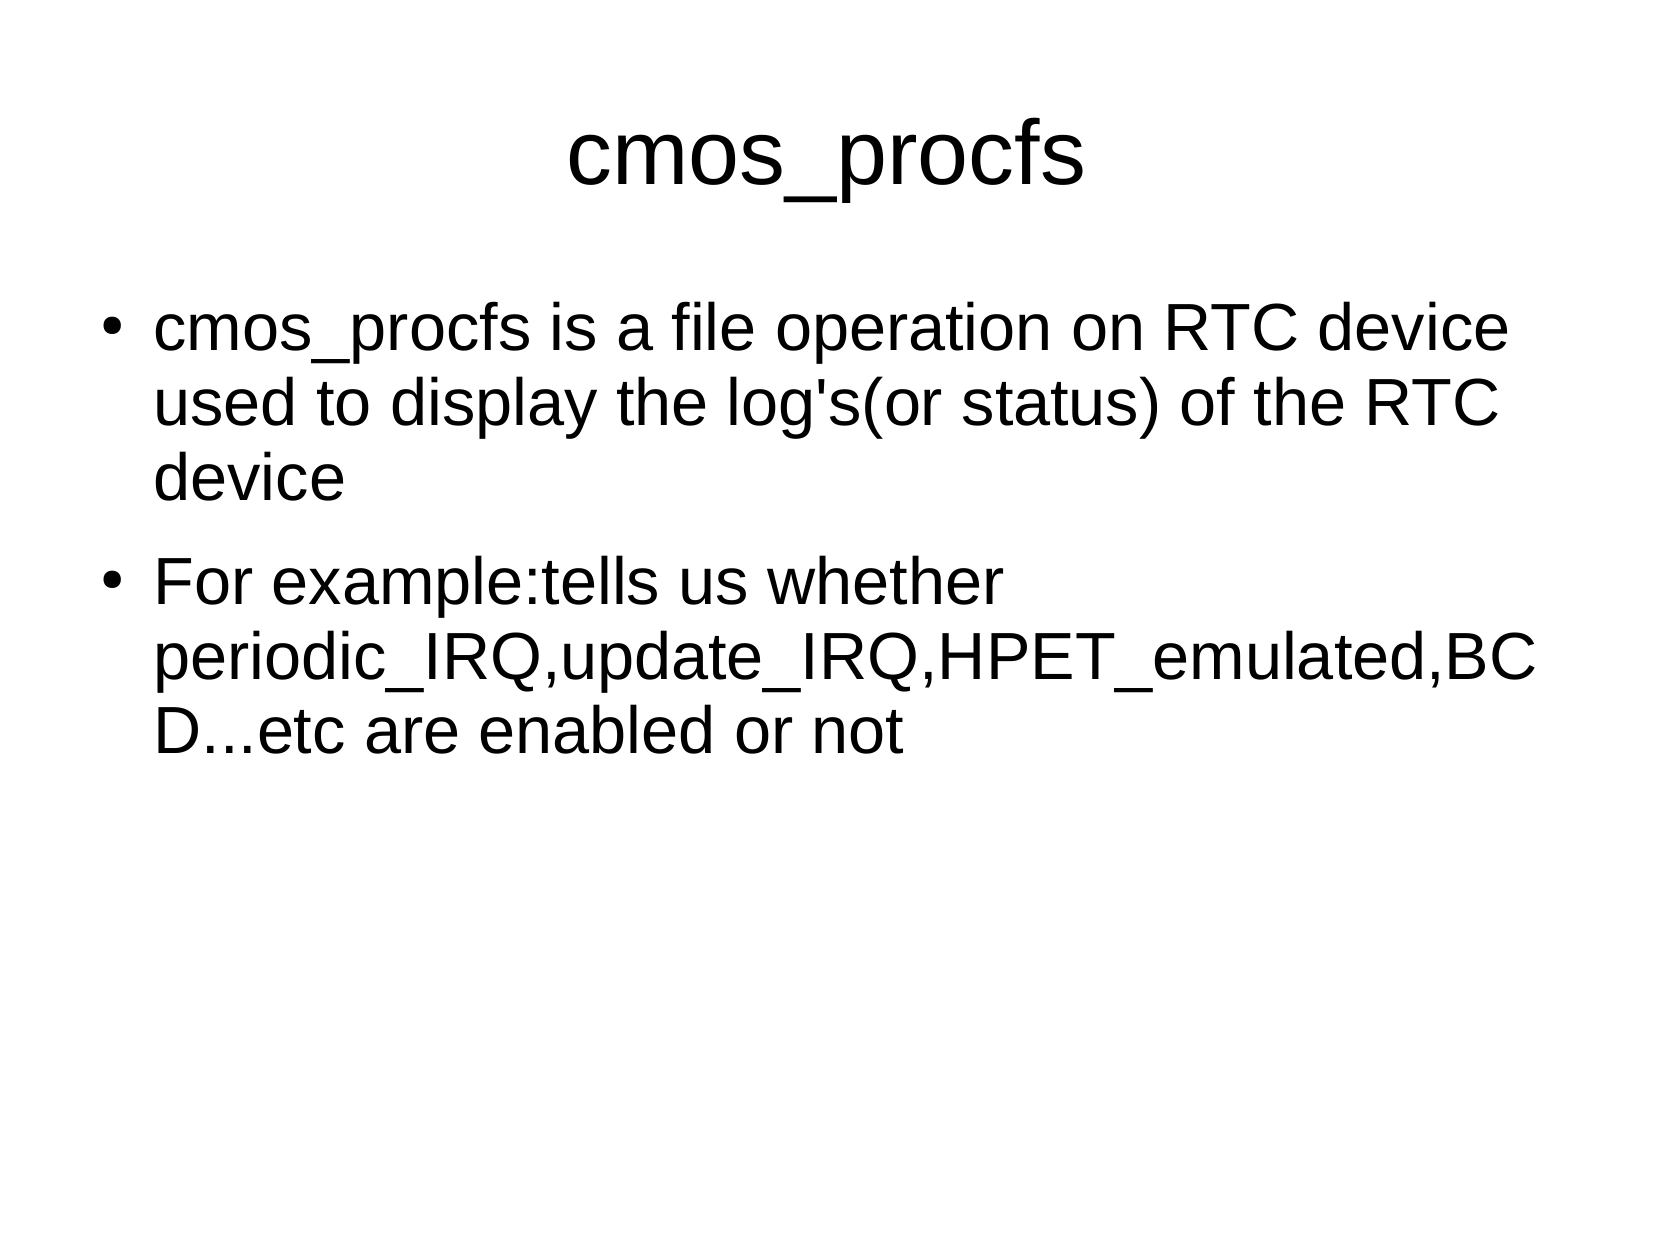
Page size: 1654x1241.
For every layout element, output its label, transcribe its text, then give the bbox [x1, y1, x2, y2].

list cmos_procfs is a file operation on RTC device used to display the log's(or status) of the RTC device For example:tells us whether periodic_IRQ,update_IRQ,HPET_emulated,BCD...etc are enabled or not [82, 290, 1571, 1010]
title cmos_procfs [82, 49, 1571, 257]
